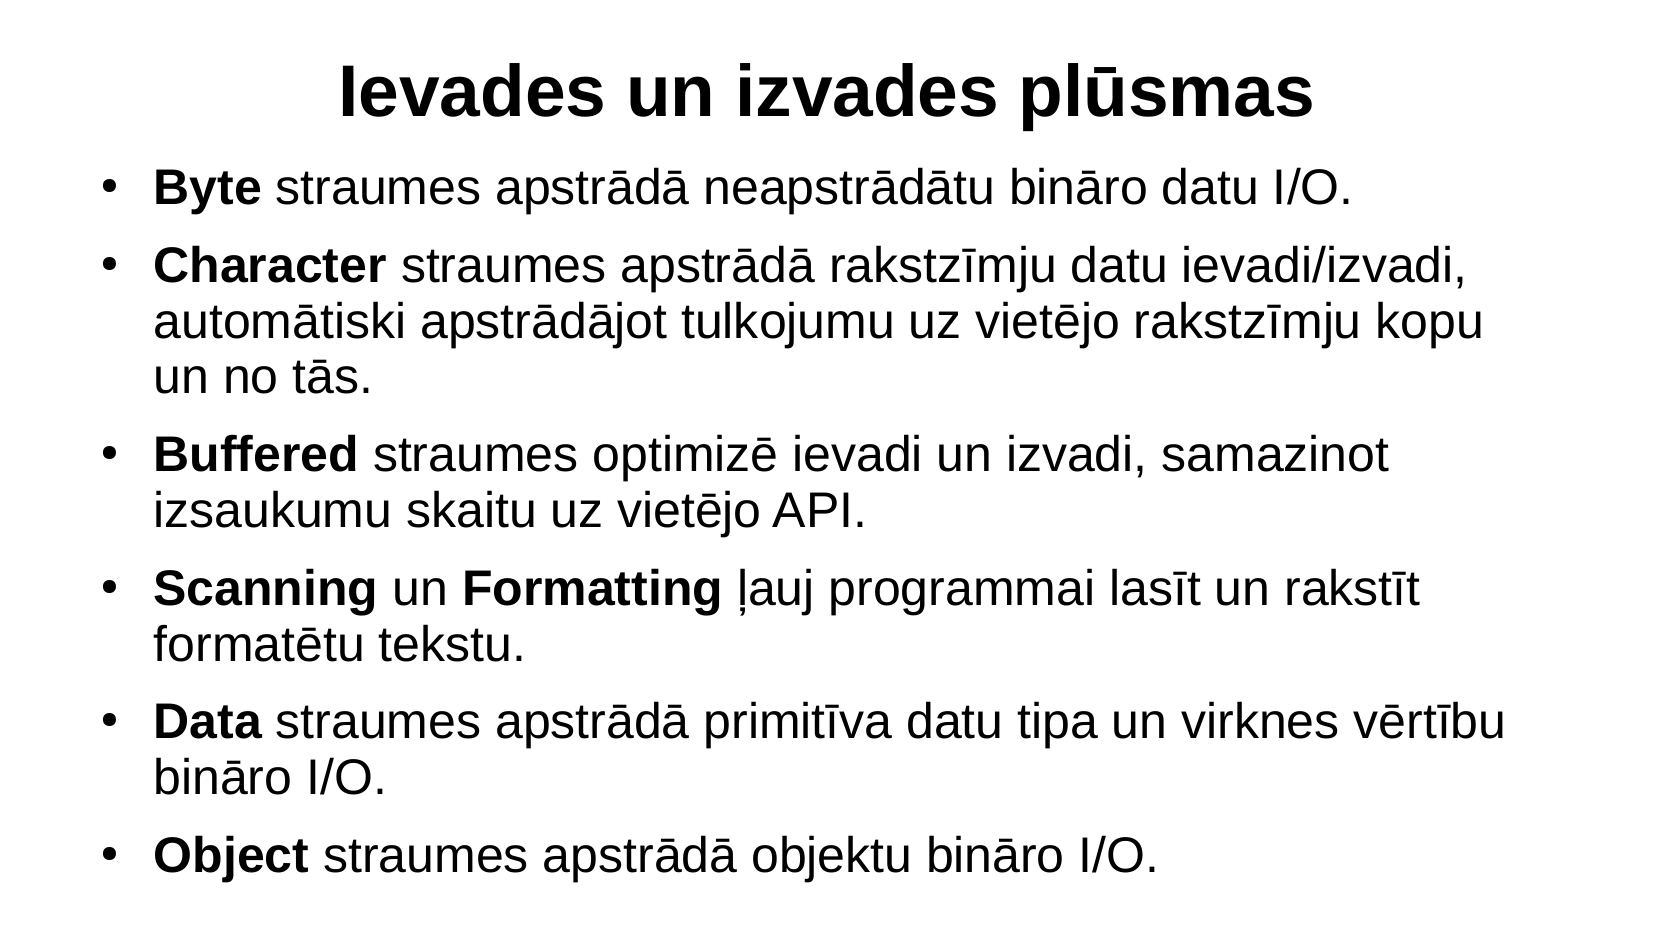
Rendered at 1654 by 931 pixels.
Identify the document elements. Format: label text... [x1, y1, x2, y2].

list Byte straumes apstrādā neapstrādātu bināro datu I/O. Character straumes apstrādā rakstzīmju datu ievadi/izvadi, automātiski apstrādājot tulkojumu uz vietējo rakstzīmju kopu un no tās. Buffered straumes optimizē ievadi un izvadi, samazinot izsaukumu skaitu uz vietējo API. Scanning un Formatting ļauj programmai lasīt un rakstīt formatētu tekstu. Data straumes apstrādā primitīva datu tipa un virknes vērtību bināro I/O. Object straumes apstrādā objektu bināro I/O. [82, 159, 1538, 886]
title Ievades un izvades plūsmas [82, 37, 1571, 147]
